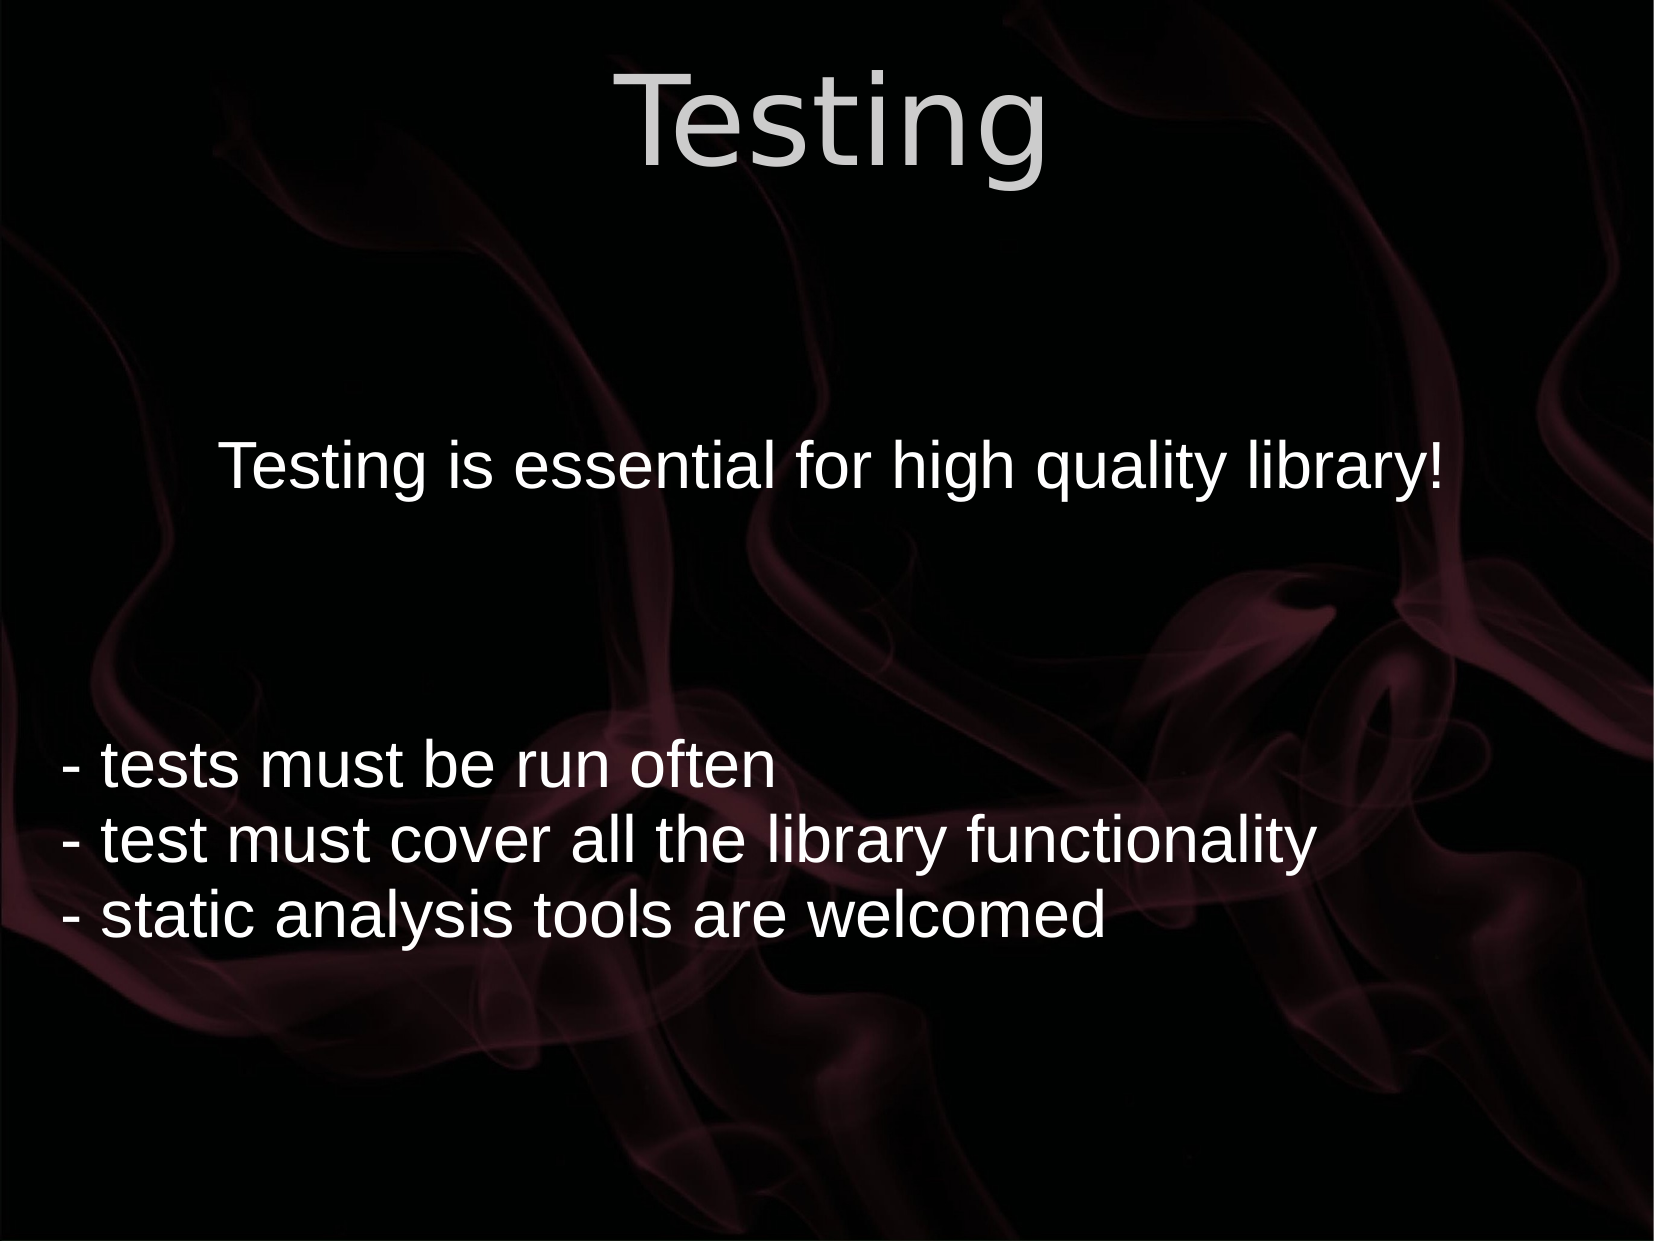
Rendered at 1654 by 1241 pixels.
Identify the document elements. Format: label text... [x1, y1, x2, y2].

subtitle Testing is essential for high quality library! - tests must be run often - test must cover all the library functionality - static analysis tools are welcomed [60, 255, 1606, 1201]
picture [0, 0, 1654, 1241]
title Testing [90, 45, 1579, 200]
